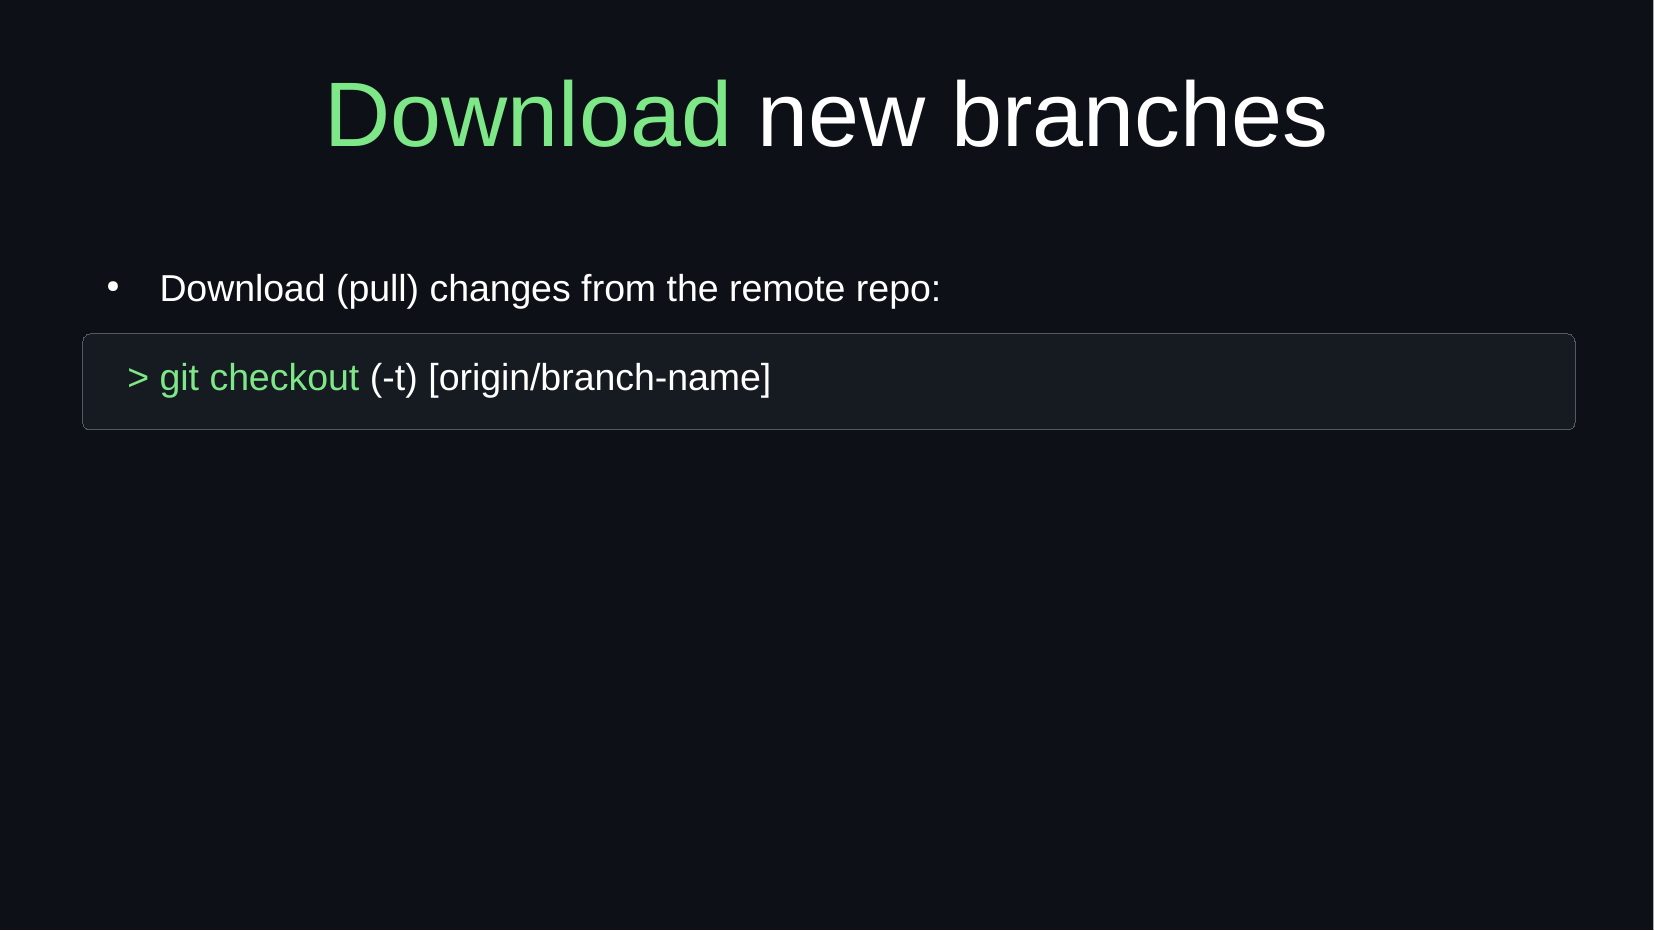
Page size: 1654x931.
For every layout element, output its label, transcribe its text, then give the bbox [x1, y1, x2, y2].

list Download (pull) changes from the remote repo: [88, 267, 1577, 319]
text_box > git checkout (-t) [origin/branch-name] [112, 349, 1576, 413]
text_box [82, 333, 1576, 430]
title Download new branches [82, 37, 1571, 193]
